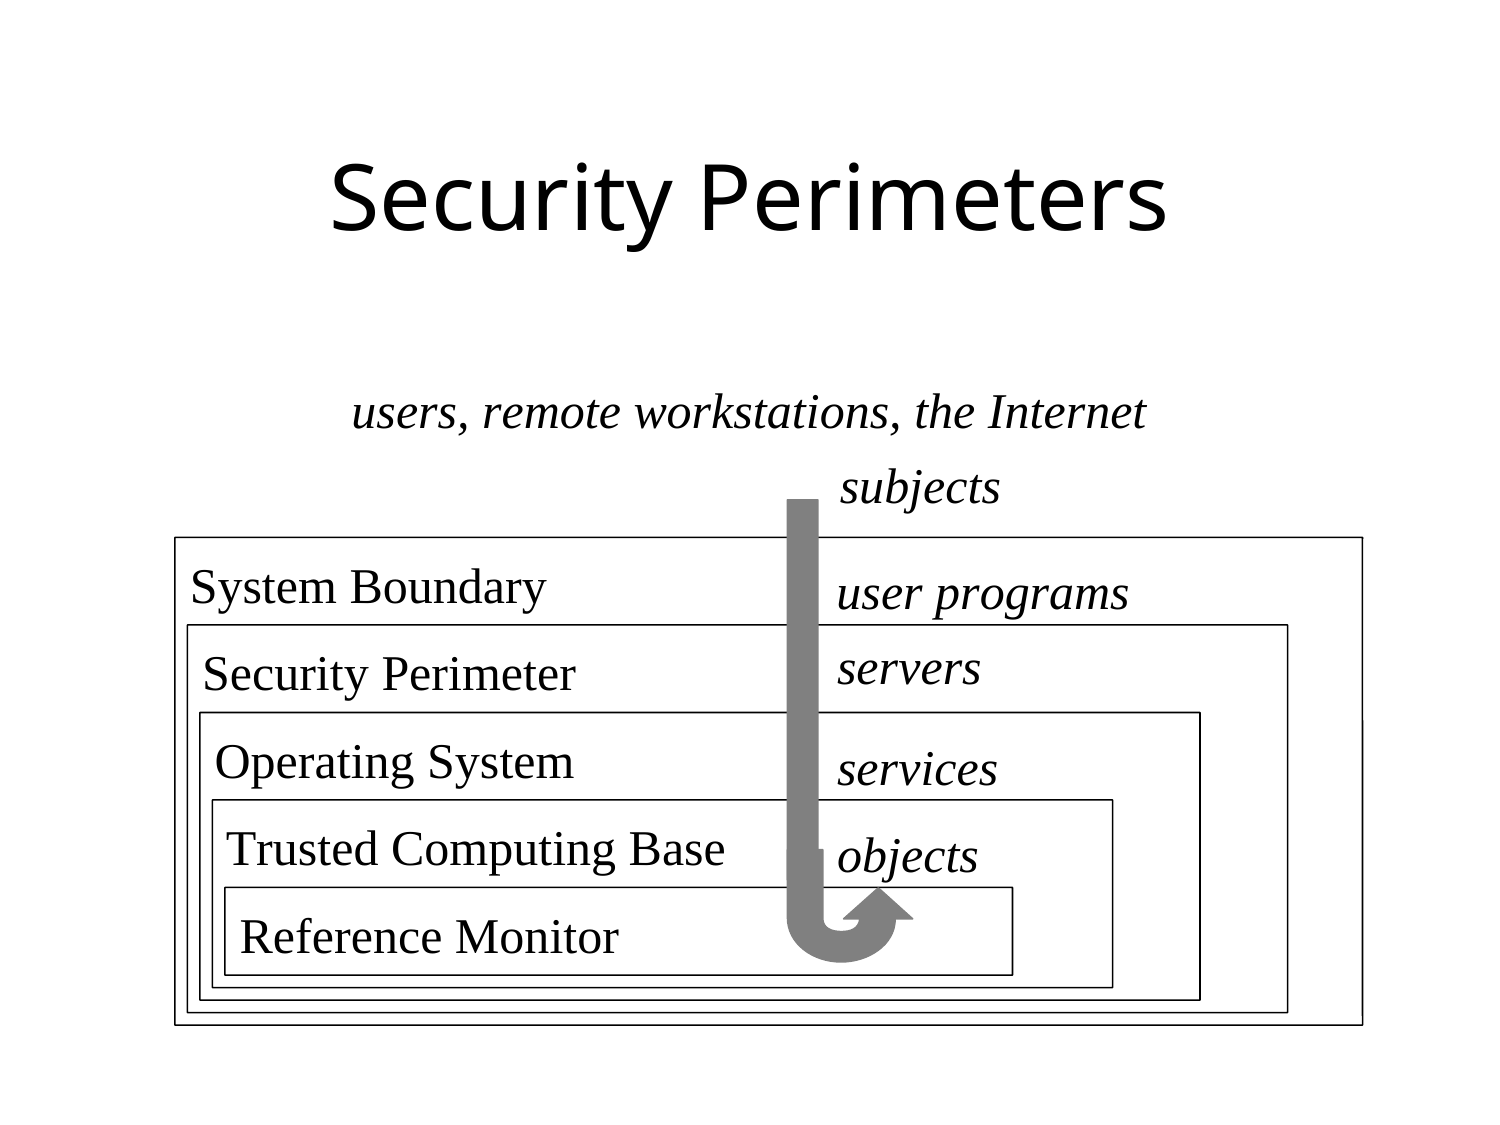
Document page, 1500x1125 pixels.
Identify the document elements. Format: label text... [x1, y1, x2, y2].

text_box subjects [824, 450, 1017, 523]
text_box servers [822, 631, 997, 705]
text_box user programs [821, 556, 1145, 630]
text_box Reference Monitor [224, 900, 635, 973]
text_box users, remote workstations, the Internet [336, 375, 1163, 448]
text_box services [822, 731, 1014, 805]
text_box System Boundary [176, 549, 562, 623]
text_box objects [822, 819, 995, 892]
text_box [787, 499, 913, 962]
title Security Perimeters [112, 99, 1388, 288]
text_box Operating System [201, 725, 590, 798]
text_box Trusted Computing Base [214, 812, 742, 885]
text_box Security Perimeter [189, 637, 592, 710]
